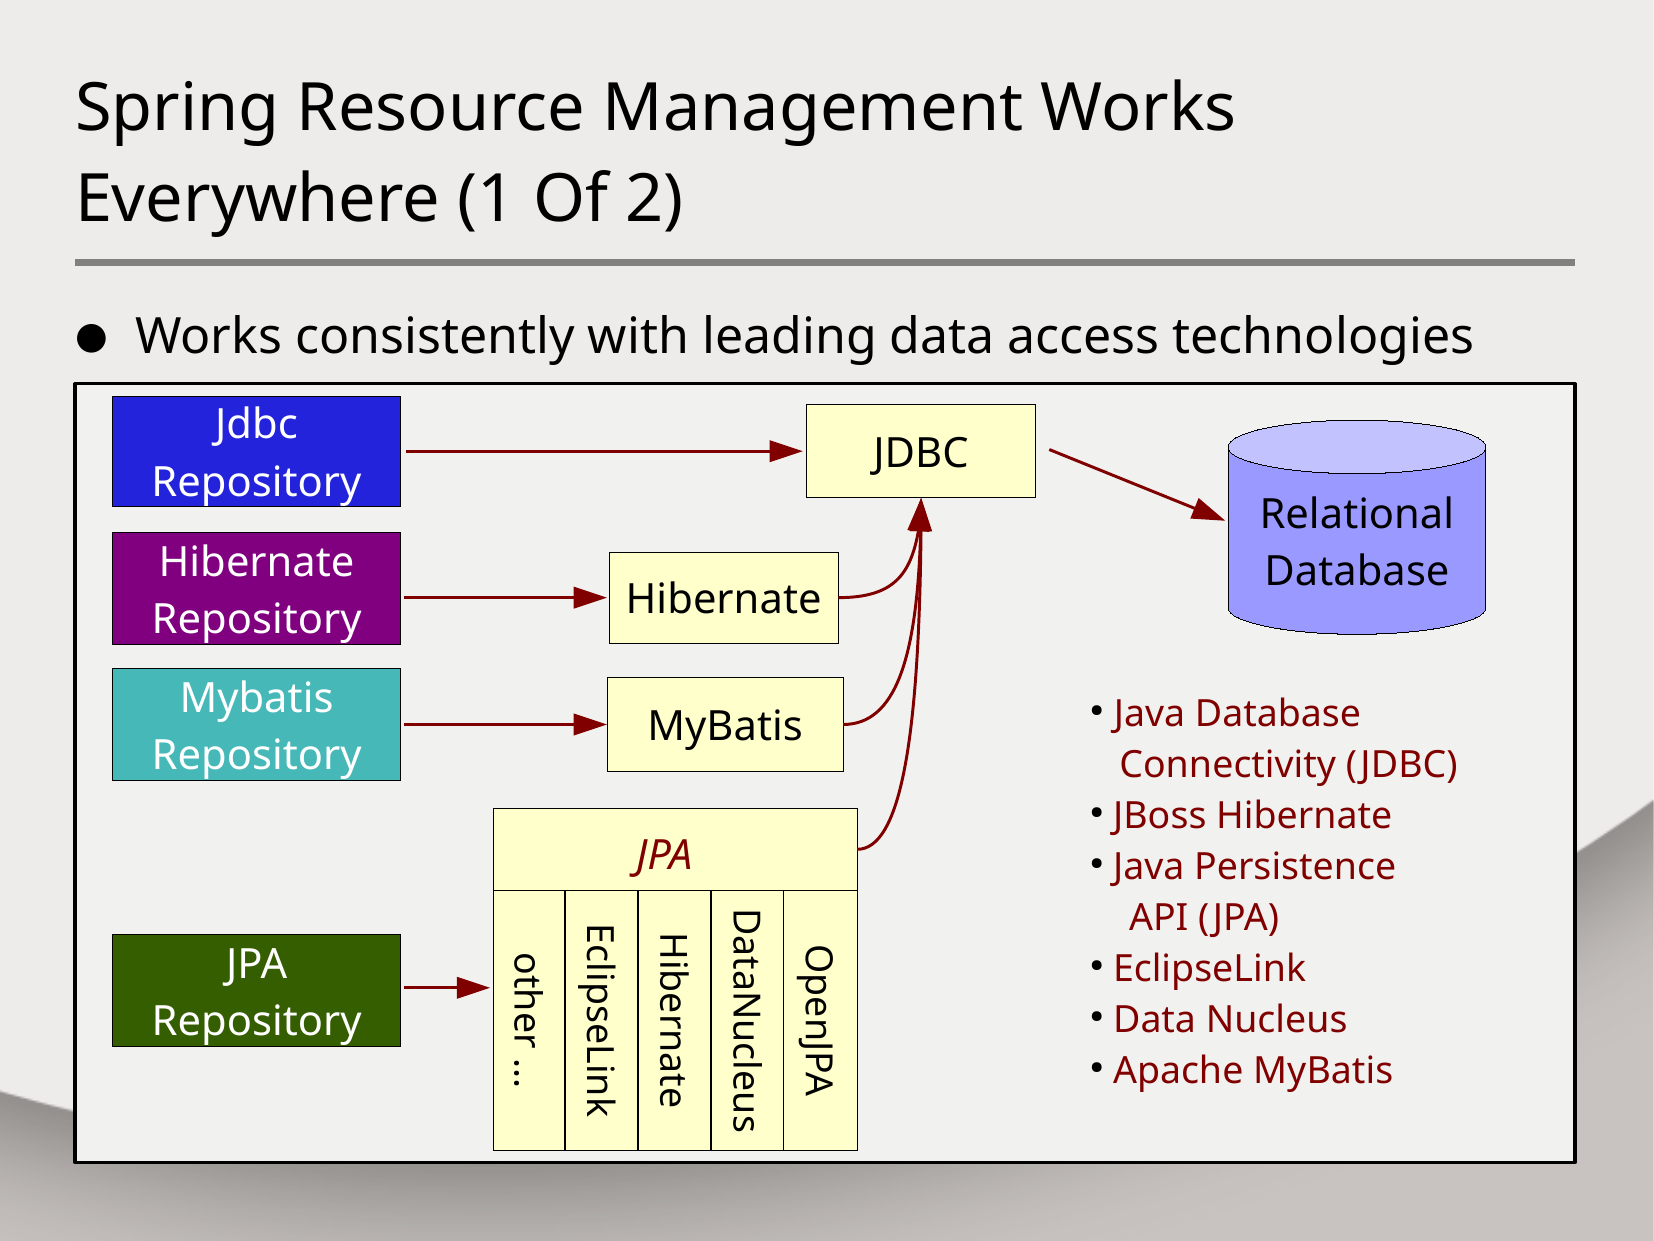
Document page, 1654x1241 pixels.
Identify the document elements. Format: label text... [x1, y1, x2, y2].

text_box Hibernate [638, 891, 711, 1151]
picture [0, 0, 1654, 1241]
text_box JDBC [806, 404, 1036, 498]
text_box DataNucleus [711, 891, 783, 1151]
text_box JPA [621, 817, 727, 883]
text_box Java Database Connectivity (JDBC) JBoss Hibernate Java Persistence API (JPA) EclipseLink Data Nucleus Apache MyBatis [1075, 678, 1538, 1060]
title Spring Resource Management Works Everywhere (1 Of 2) [75, 75, 1576, 226]
text_box Hibernate Repository [112, 532, 401, 645]
text_box other ... [493, 891, 565, 1151]
text_box Relational Database [1228, 450, 1486, 635]
text_box Mybatis Repository [112, 668, 401, 781]
text_box JPA Repository [112, 934, 401, 1047]
list Works consistently with leading data access technologies [75, 300, 1576, 383]
text_box EclipseLink [565, 891, 638, 1151]
text_box Jdbc Repository [112, 396, 401, 507]
text_box [75, 383, 1576, 1163]
text_box OpenJPA [783, 891, 858, 1151]
text_box Hibernate [609, 552, 839, 644]
text_box MyBatis [607, 677, 844, 772]
